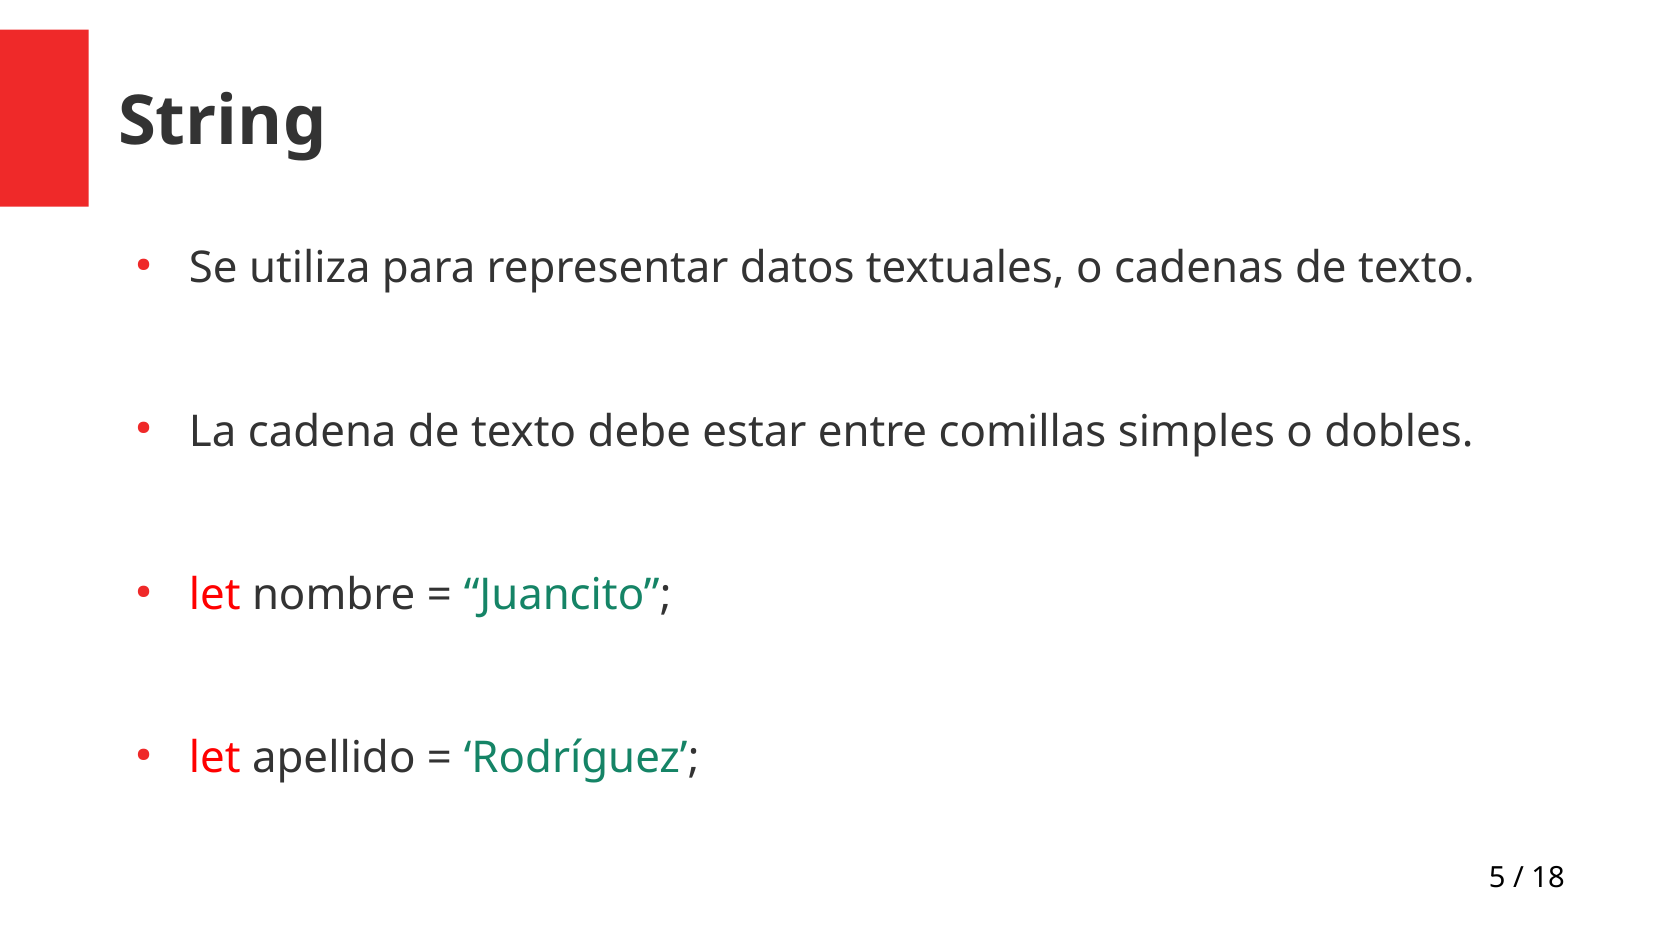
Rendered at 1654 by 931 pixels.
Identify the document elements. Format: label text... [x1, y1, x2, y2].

title String [118, 29, 1595, 207]
list Se utiliza para representar datos textuales, o cadenas de texto. La cadena de texto debe estar entre comillas simples o dobles. let nombre = “Juancito”; let apellido = ‘Rodríguez’; [118, 236, 1595, 798]
